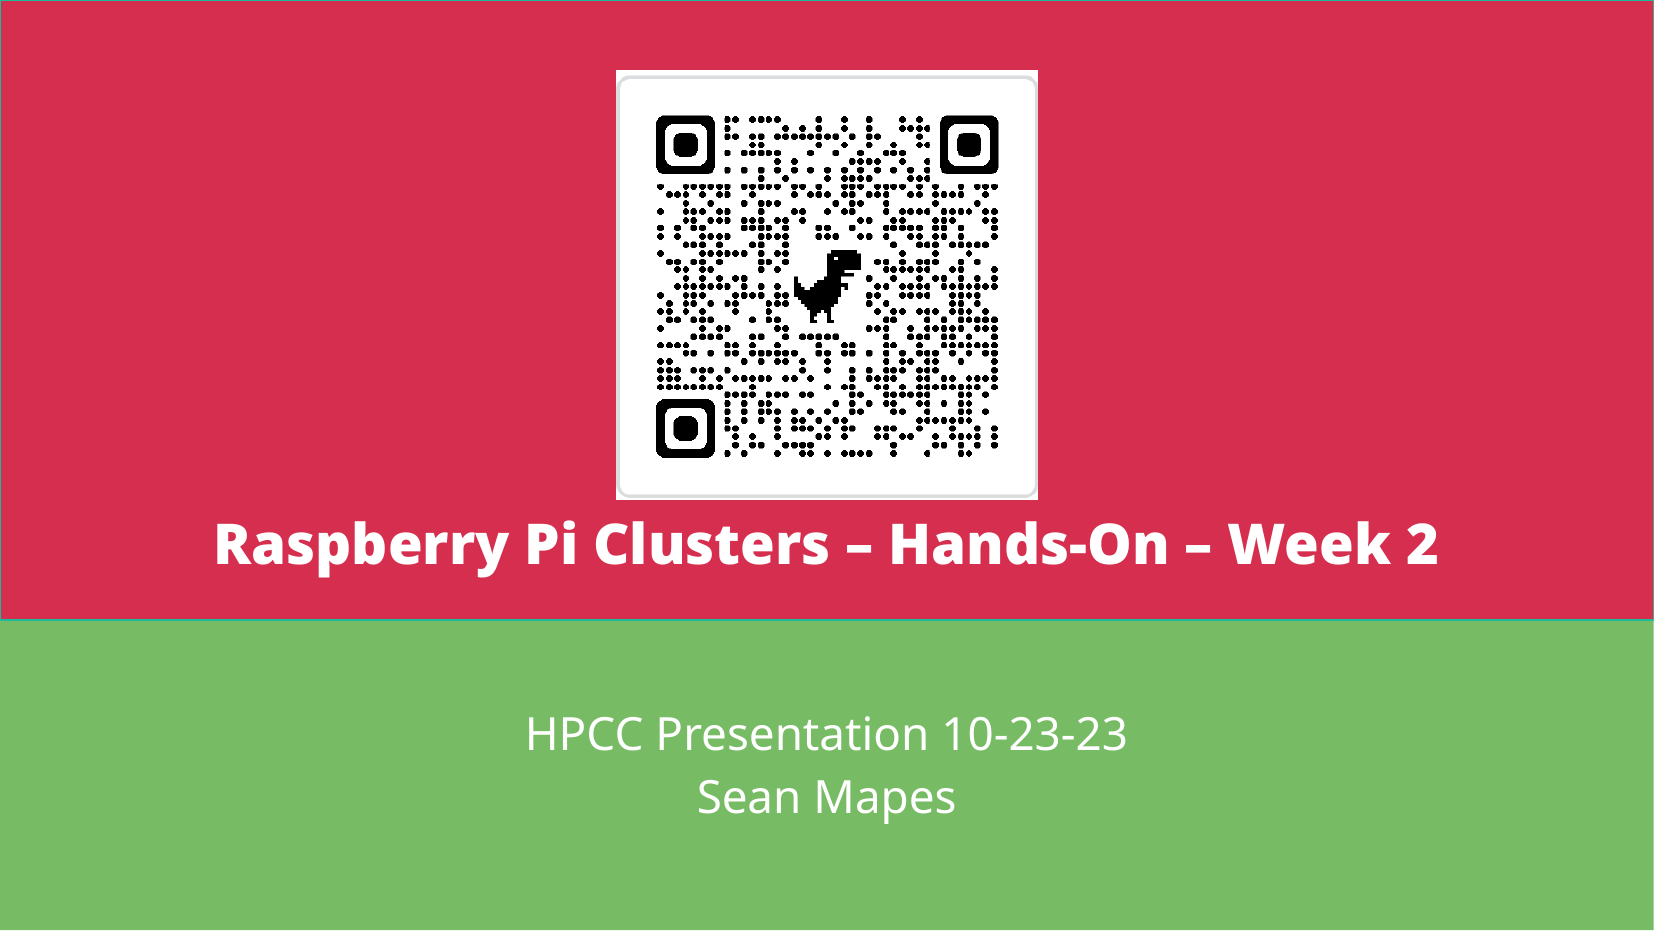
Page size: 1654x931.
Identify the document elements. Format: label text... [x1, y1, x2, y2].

title Raspberry Pi Clusters – Hands-On – Week 2 [59, 465, 1595, 583]
picture [616, 70, 1038, 500]
subtitle HPCC Presentation 10-23-23 Sean Mapes [59, 642, 1595, 886]
